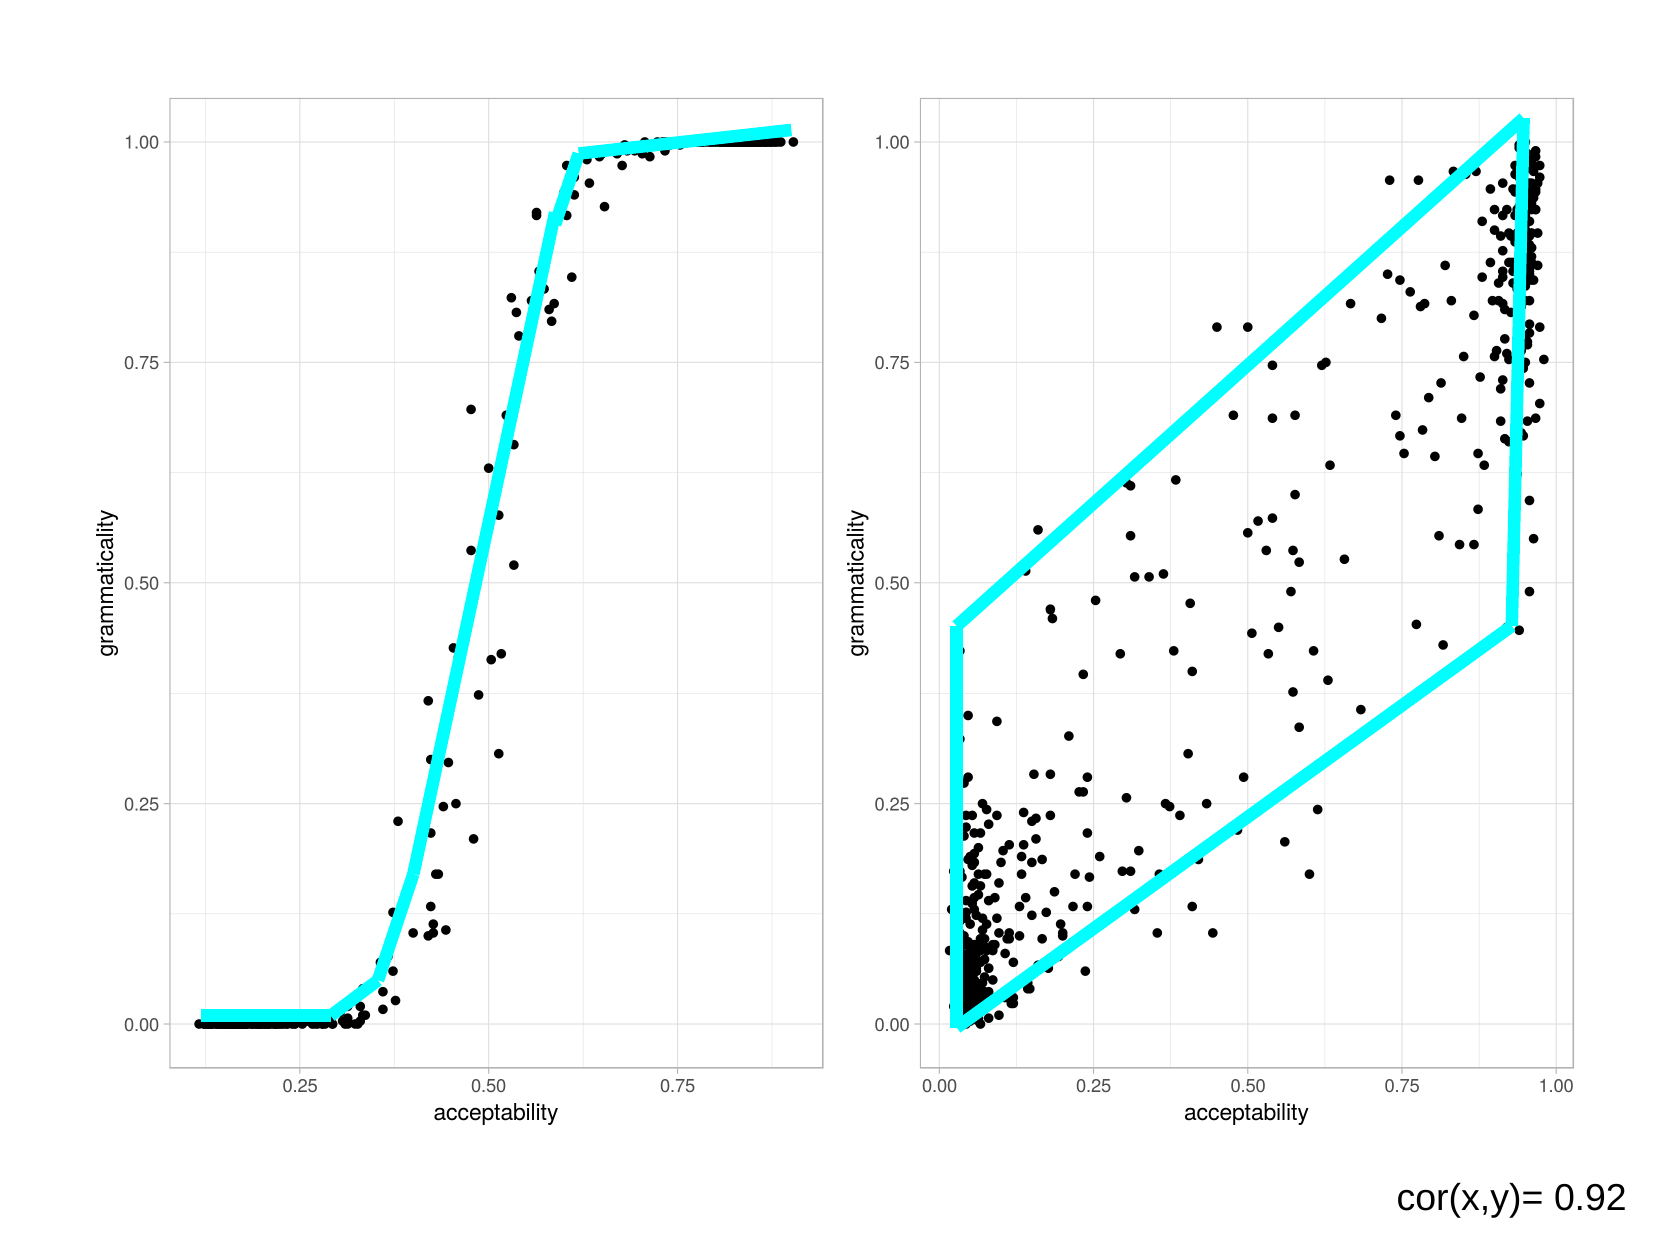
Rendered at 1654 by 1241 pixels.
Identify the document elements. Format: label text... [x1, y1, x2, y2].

text_box cor(x,y)= 0.92 [1381, 1169, 1642, 1229]
picture [84, 86, 1585, 1137]
